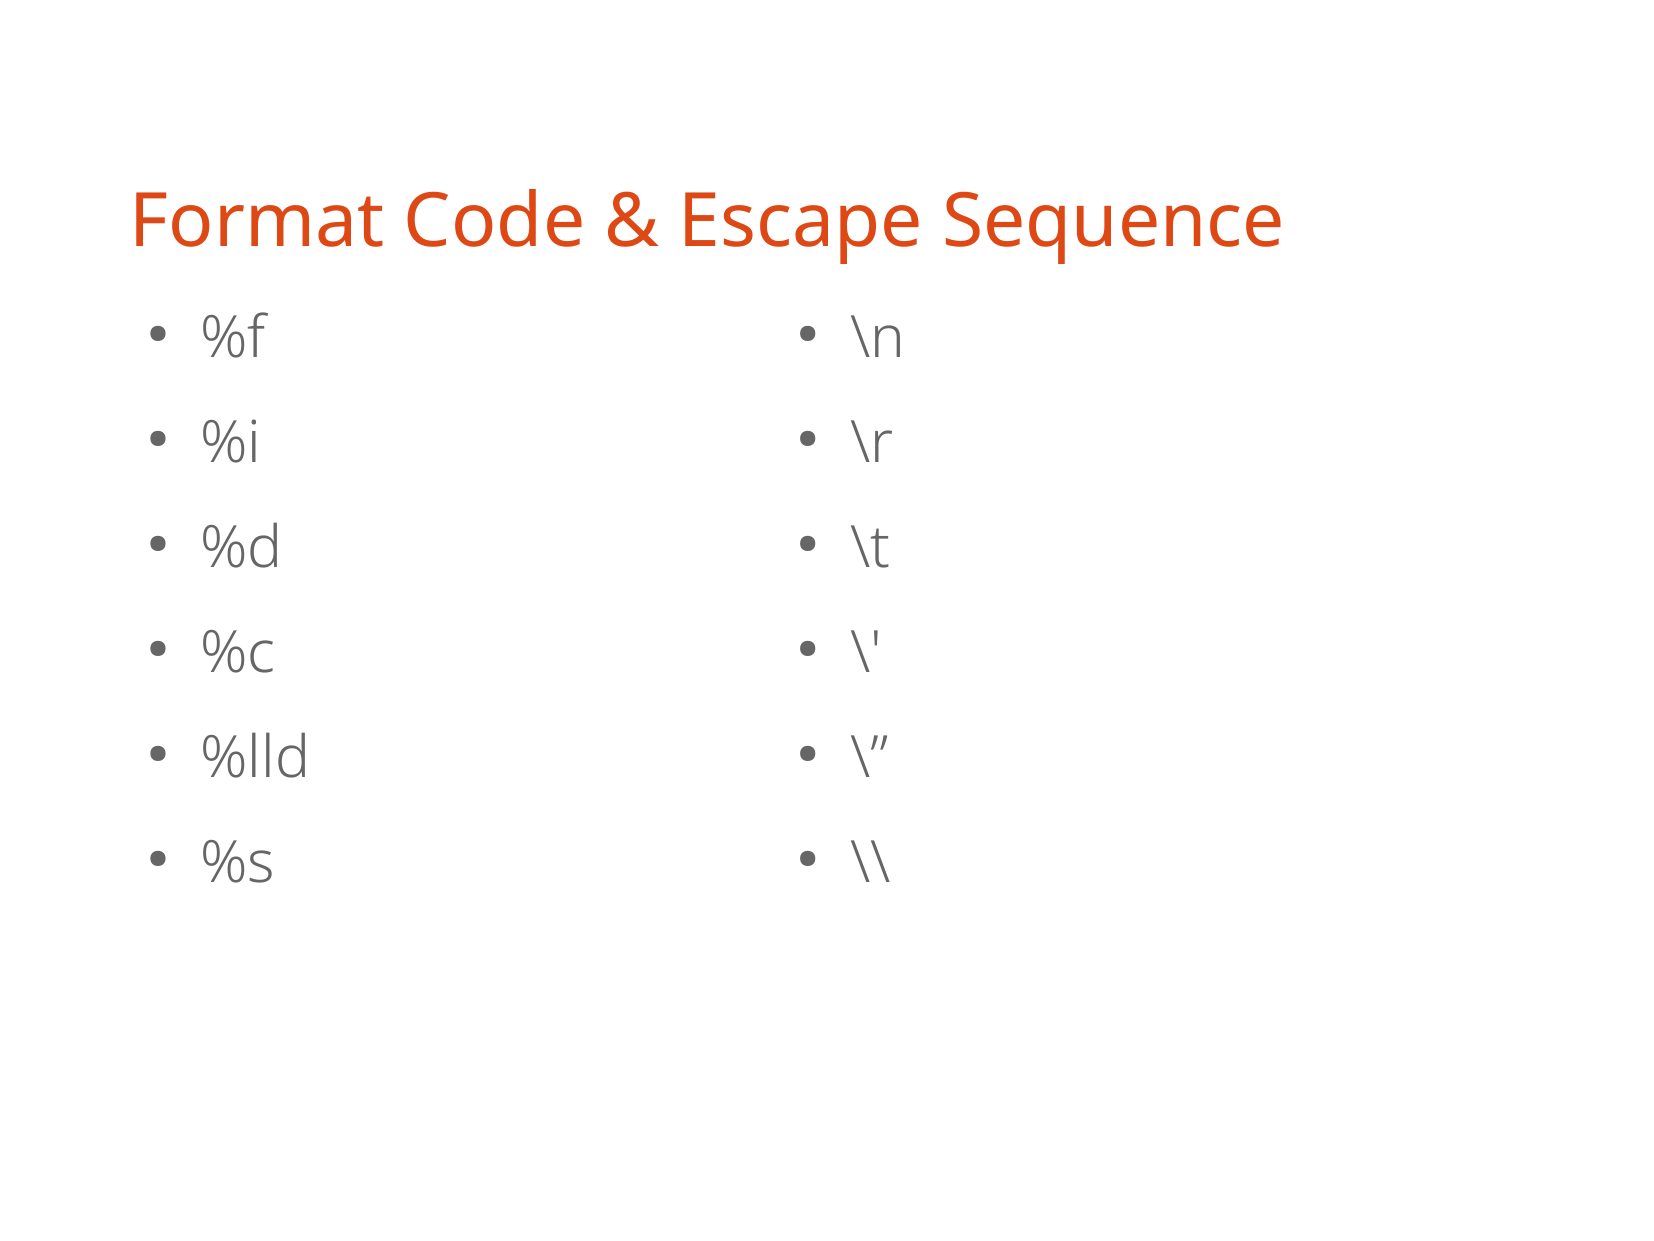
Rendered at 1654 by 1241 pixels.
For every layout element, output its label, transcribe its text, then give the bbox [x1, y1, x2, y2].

list %f %i %d %c %lld %s [129, 295, 670, 1010]
list \n \r \t \' \” \\ [779, 295, 1320, 1010]
title Format Code & Escape Sequence [129, 153, 1518, 281]
